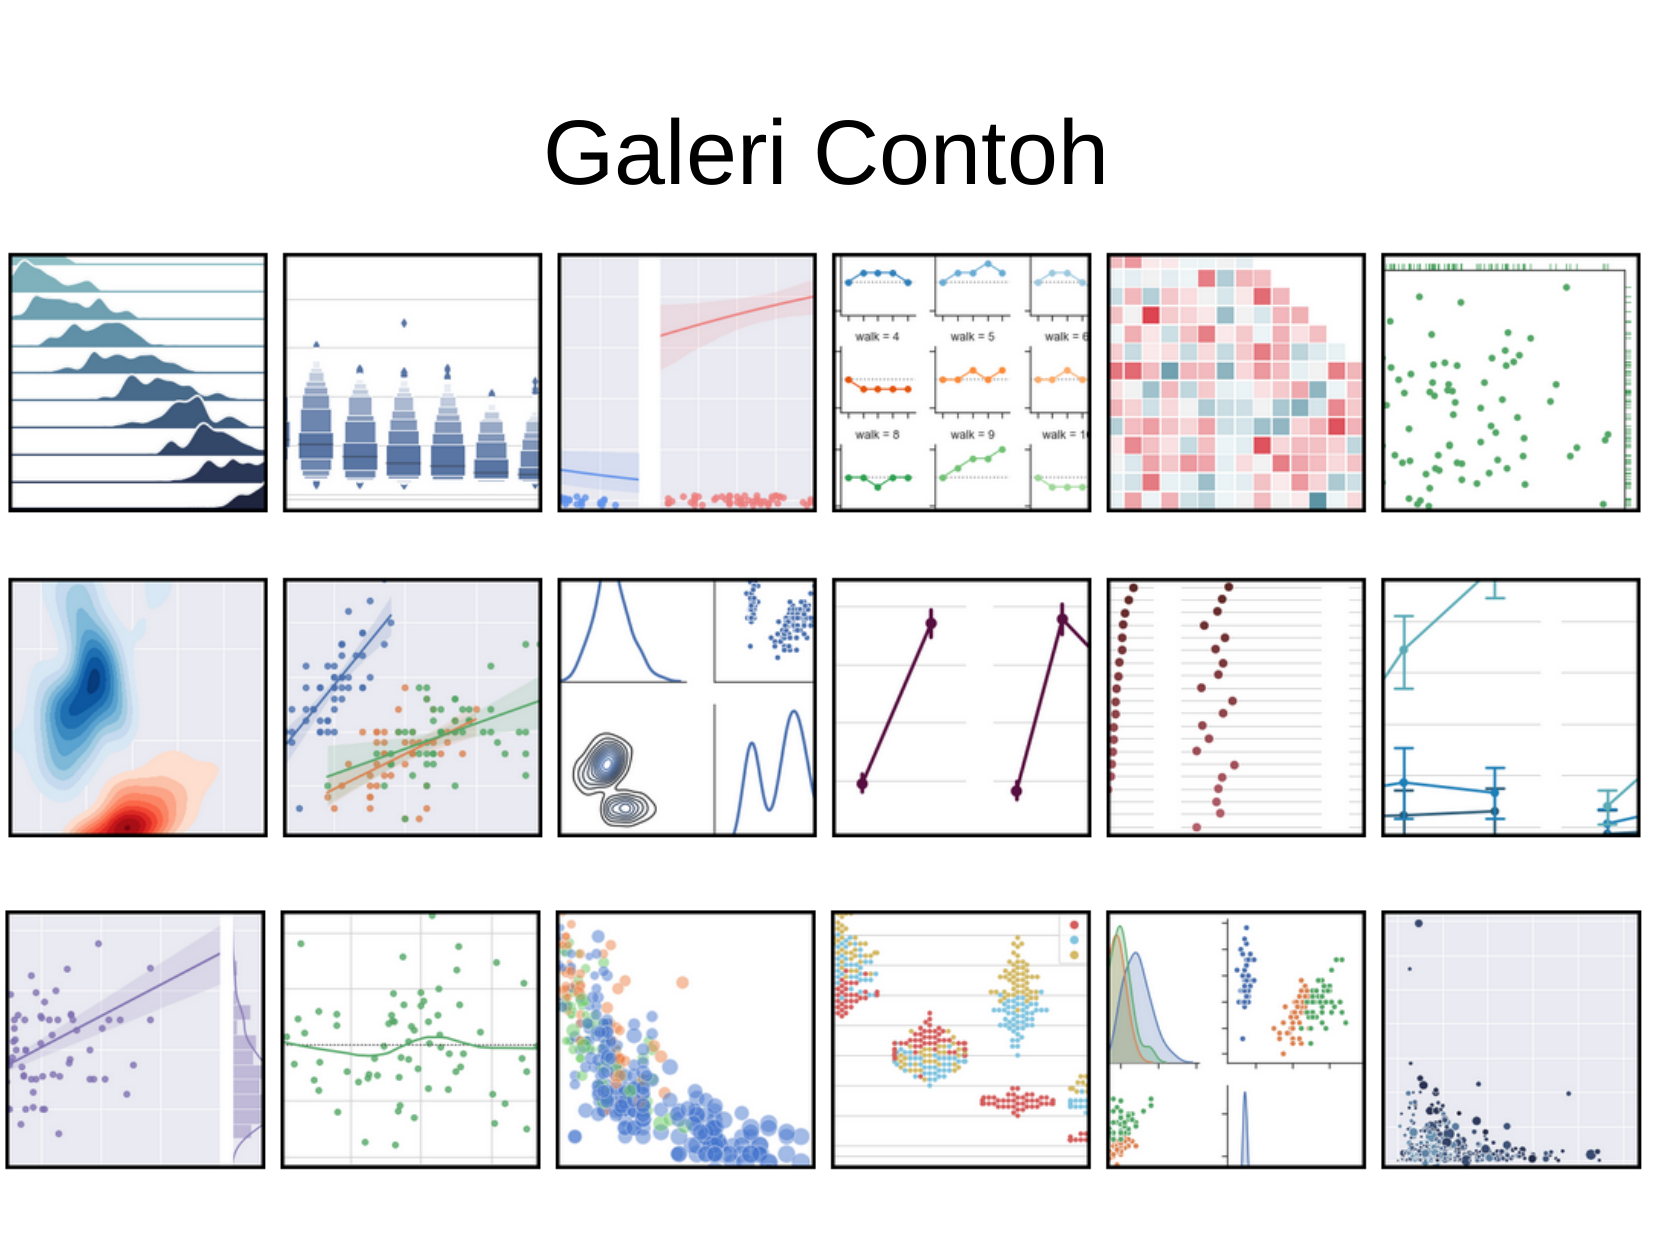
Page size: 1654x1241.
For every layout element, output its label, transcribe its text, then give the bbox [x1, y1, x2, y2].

picture [0, 241, 1653, 865]
title Galeri Contoh [82, 49, 1571, 241]
picture [0, 903, 1654, 1183]
